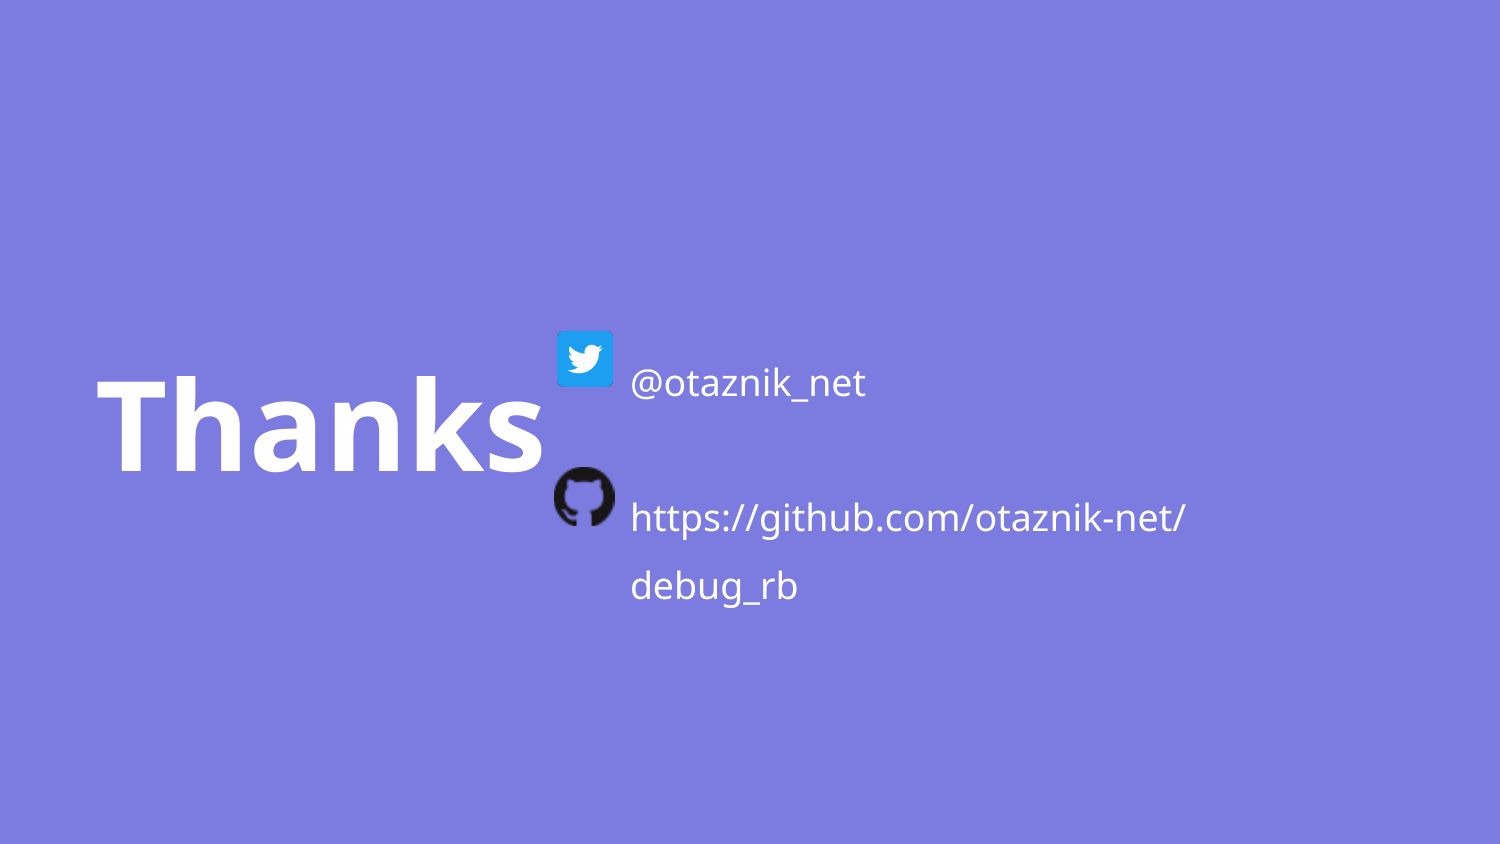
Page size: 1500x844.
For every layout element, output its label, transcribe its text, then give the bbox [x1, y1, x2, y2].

picture [557, 331, 613, 387]
title Thanks [80, 86, 1003, 758]
text_box @otaznik_net https://github.com/otaznik-net/debug_rb [615, 321, 1369, 522]
picture [554, 467, 615, 529]
